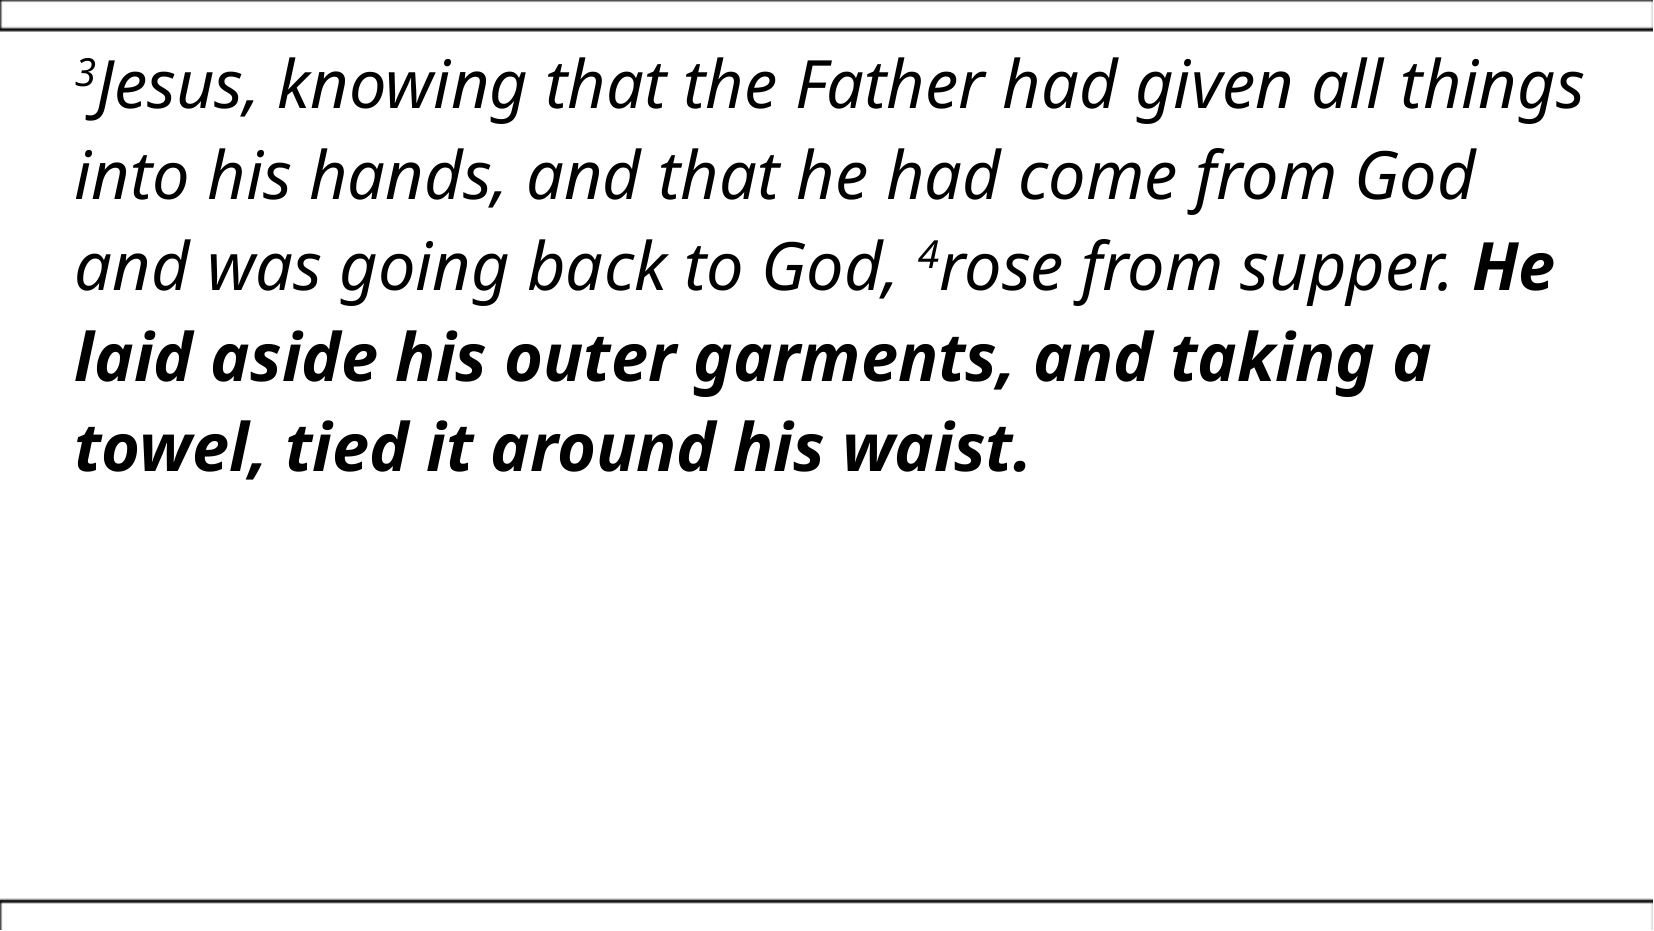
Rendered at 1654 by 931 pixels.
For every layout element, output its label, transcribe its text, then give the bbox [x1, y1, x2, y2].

picture [0, 0, 1653, 930]
text_box 3Jesus, knowing that the Father had given all things into his hands, and that he had come from God and was going back to God, 4rose from supper. He laid aside his outer garments, and taking a towel, tied it around his waist. [60, 30, 1606, 489]
